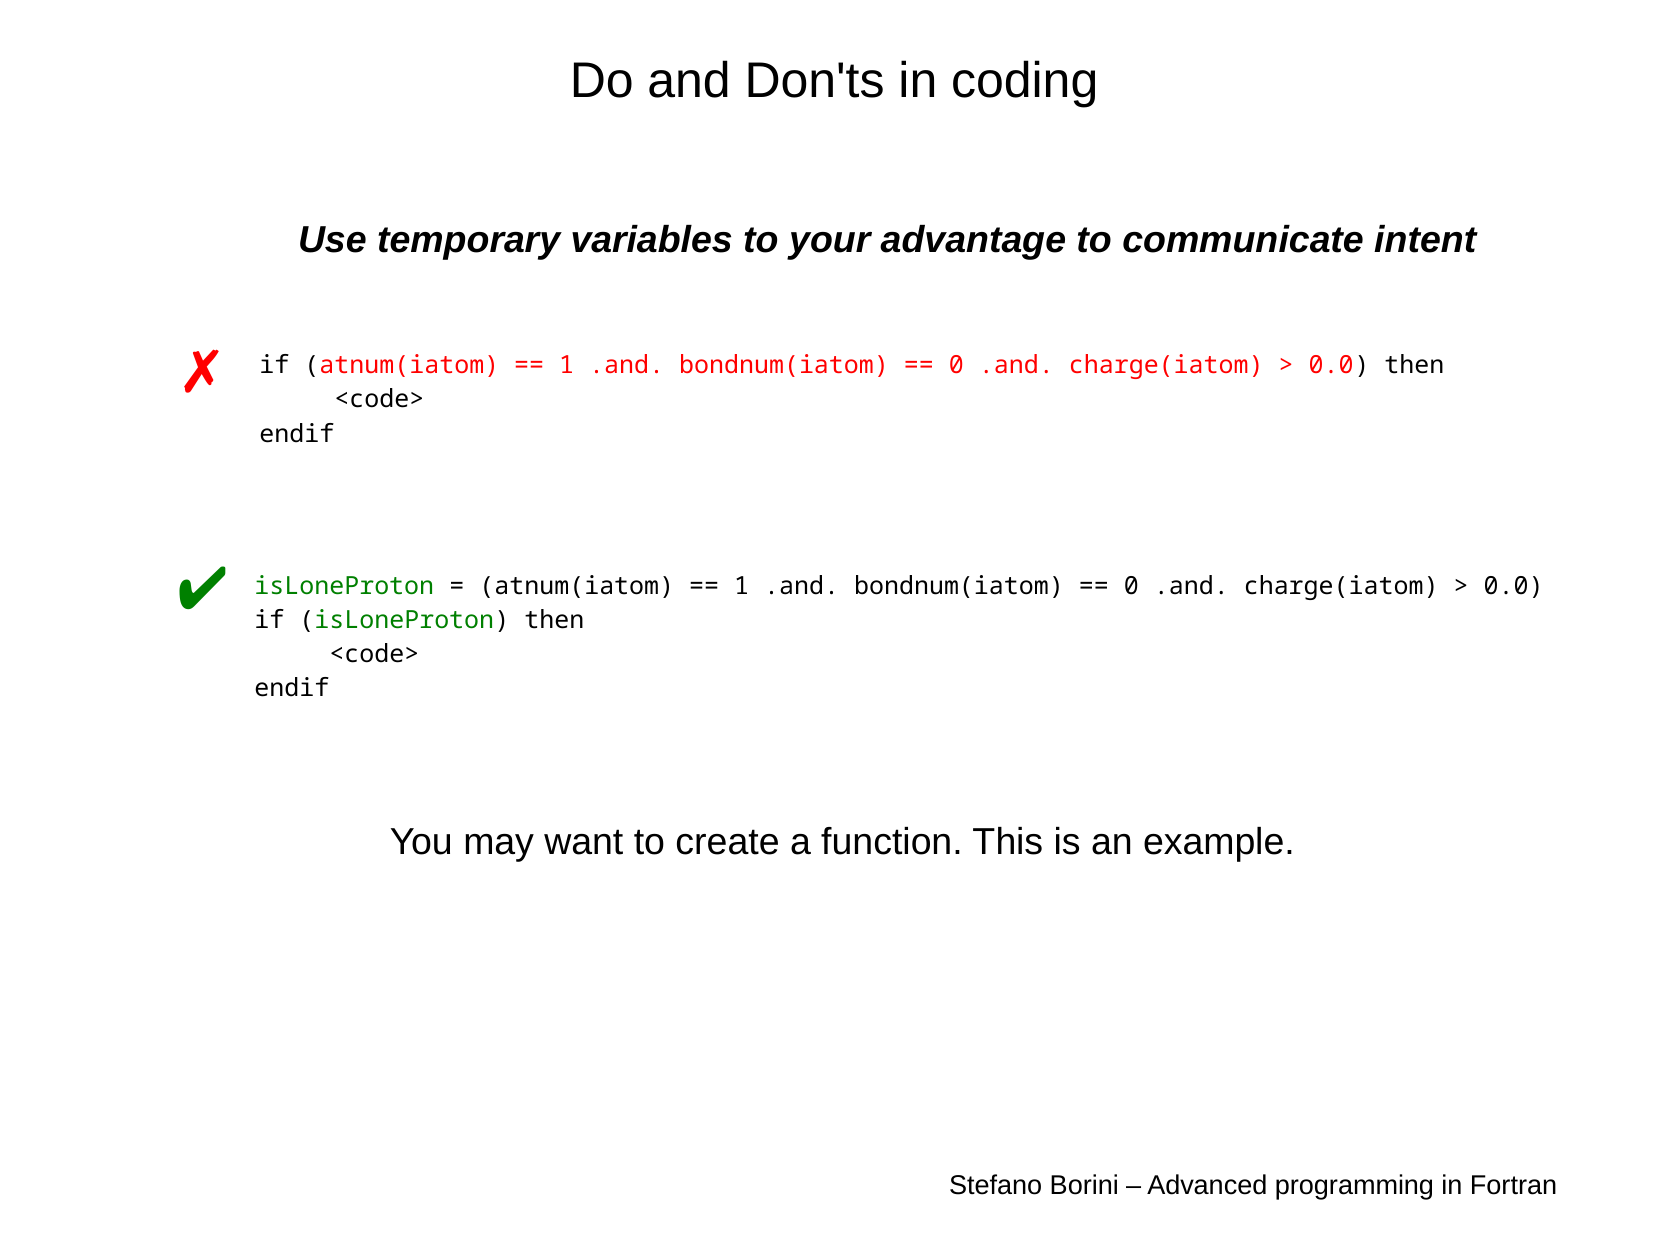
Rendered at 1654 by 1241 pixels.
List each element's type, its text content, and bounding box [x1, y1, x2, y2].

text_box Use temporary variables to your advantage to communicate intent [283, 210, 1493, 268]
text_box isLoneProton = (atnum(iatom) == 1 .and. bondnum(iatom) == 0 .and. charge(iatom) > 0.0) if (isLoneProton) then <code> endif [239, 560, 1604, 729]
text_box Do and Don'ts in coding [555, 44, 1231, 116]
text_box if (atnum(iatom) == 1 .and. bondnum(iatom) == 0 .and. charge(iatom) > 0.0) then <code> endif [244, 339, 1460, 449]
text_box [163, 561, 254, 634]
text_box You may want to create a function. This is an example. [375, 813, 1312, 871]
text_box [170, 342, 258, 400]
